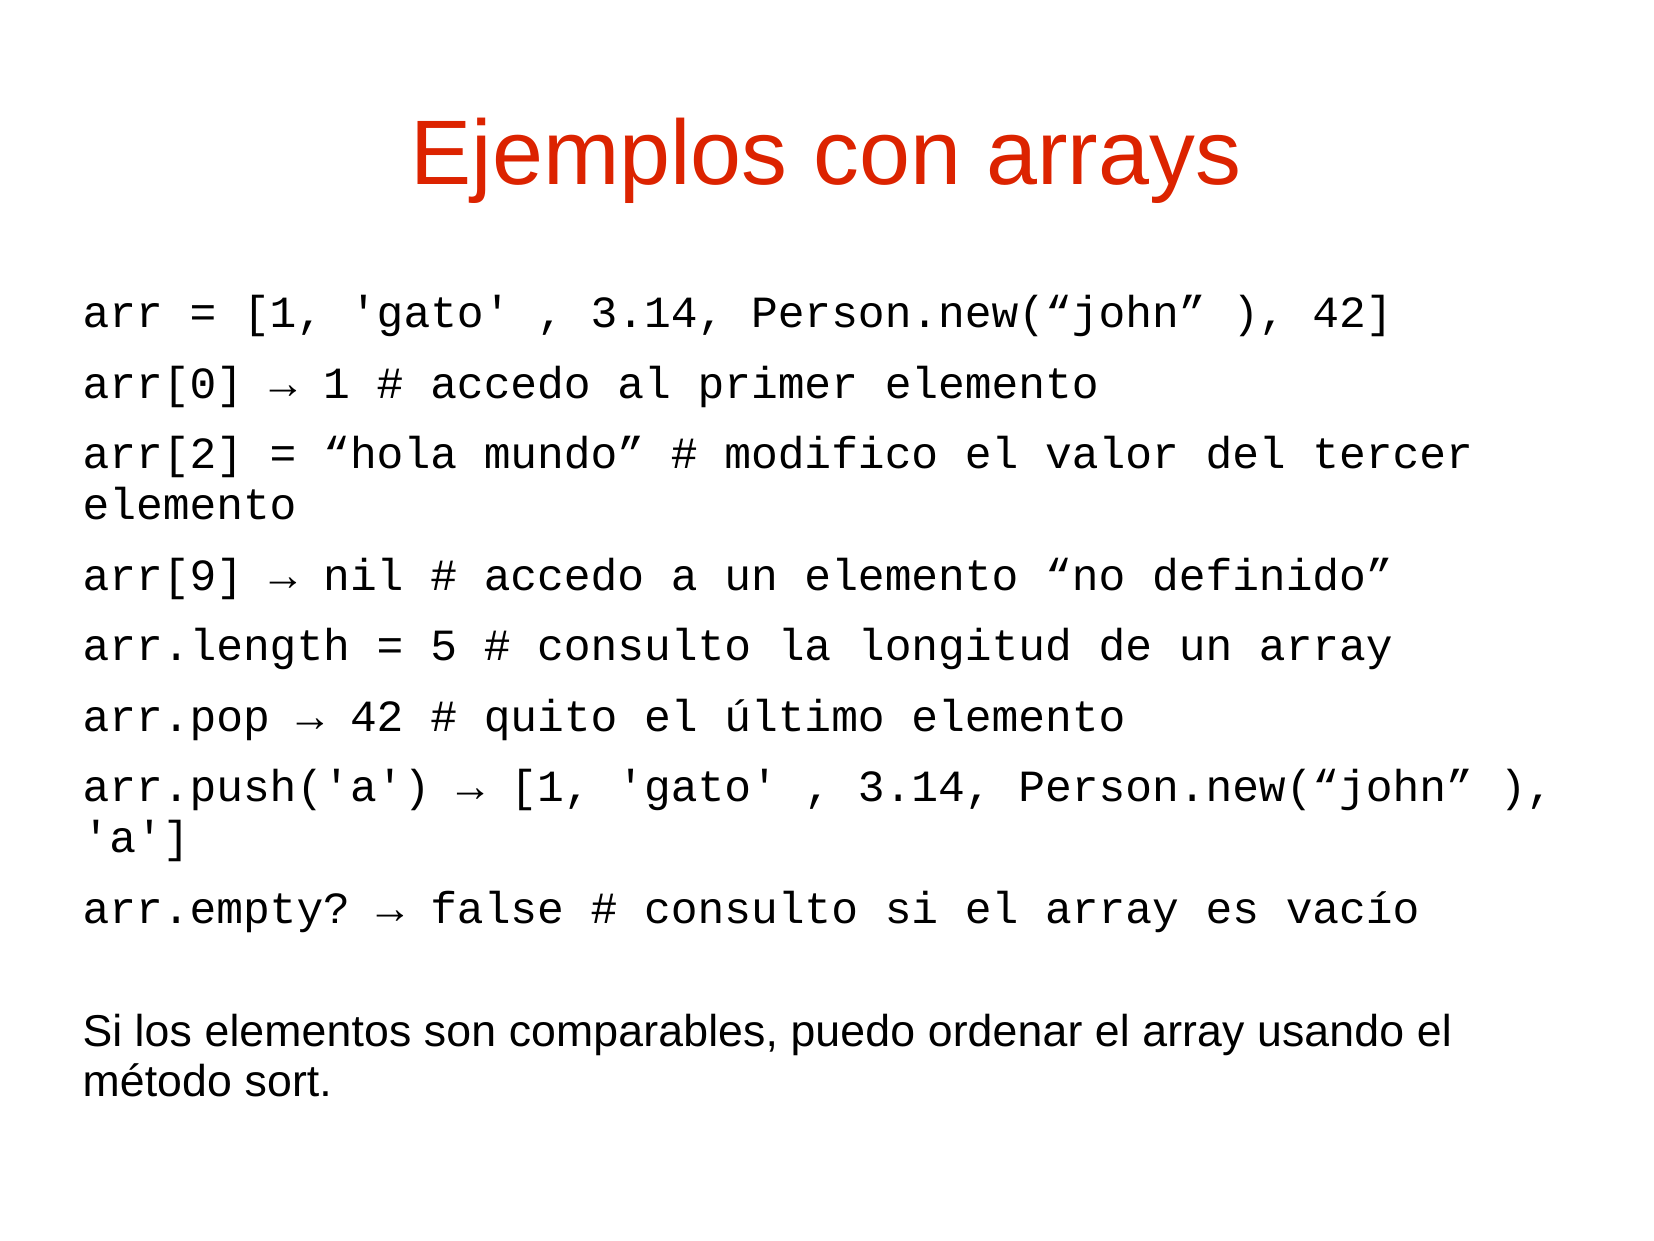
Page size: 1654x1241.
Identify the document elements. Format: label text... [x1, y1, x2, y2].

list arr = [1, 'gato' , 3.14, Person.new(“john” ), 42] arr[0] → 1 # accedo al primer elemento arr[2] = “hola mundo” # modifico el valor del tercer elemento arr[9] → nil # accedo a un elemento “no definido” arr.length = 5 # consulto la longitud de un array arr.pop → 42 # quito el último elemento arr.push('a') → [1, 'gato' , 3.14, Person.new(“john” ), 'a'] arr.empty? → false # consulto si el array es vacío Si los elementos son comparables, puedo ordenar el array usando el método sort. [82, 290, 1571, 1109]
title Ejemplos con arrays [82, 49, 1571, 257]
